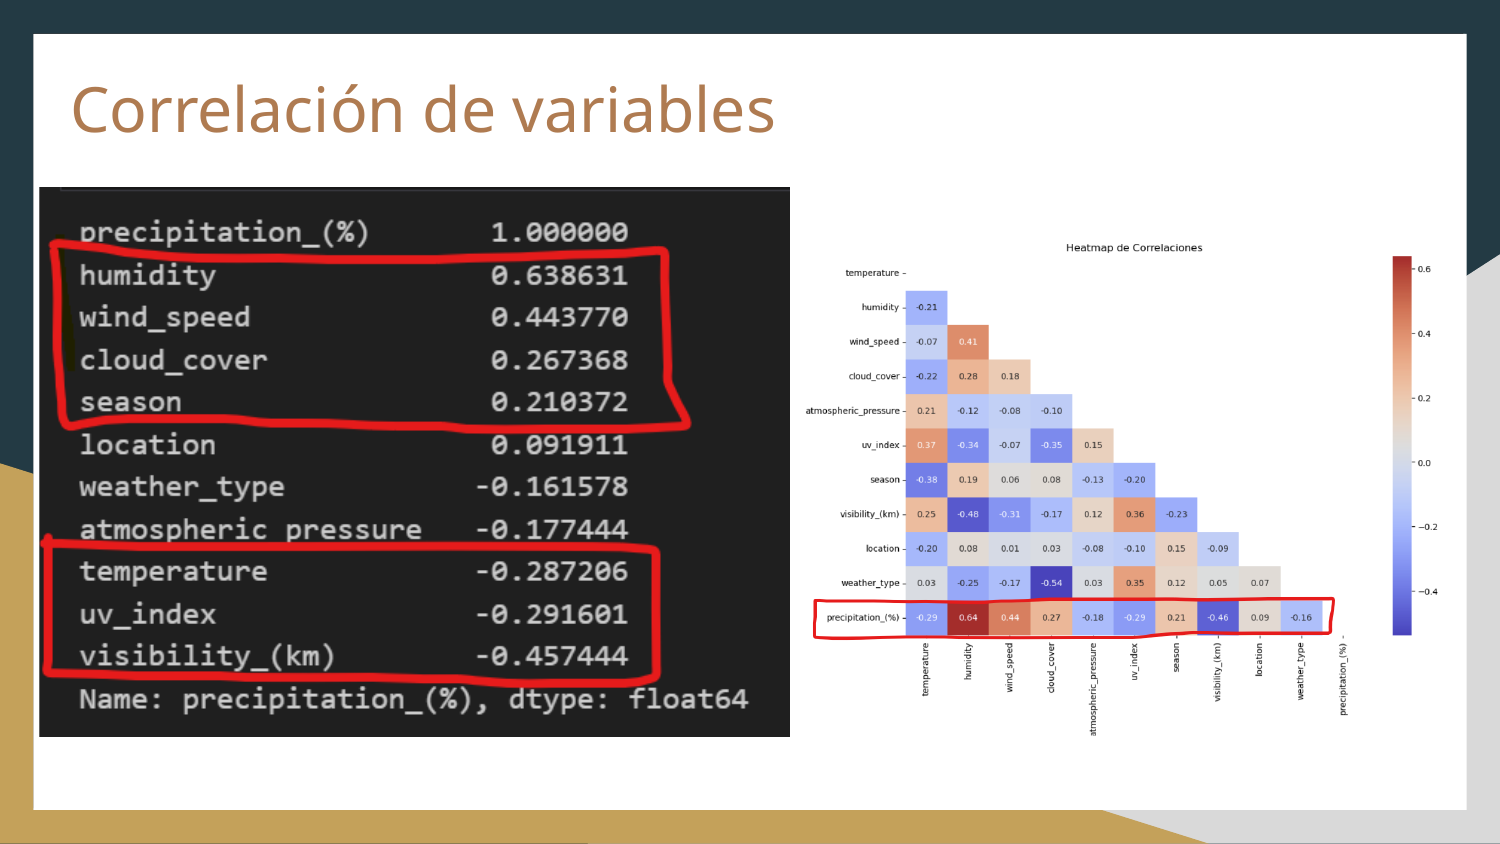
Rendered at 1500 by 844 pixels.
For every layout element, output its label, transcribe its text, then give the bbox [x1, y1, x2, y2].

title Correlación de variables [55, 51, 1287, 208]
picture [801, 238, 1439, 737]
picture [38, 187, 790, 737]
